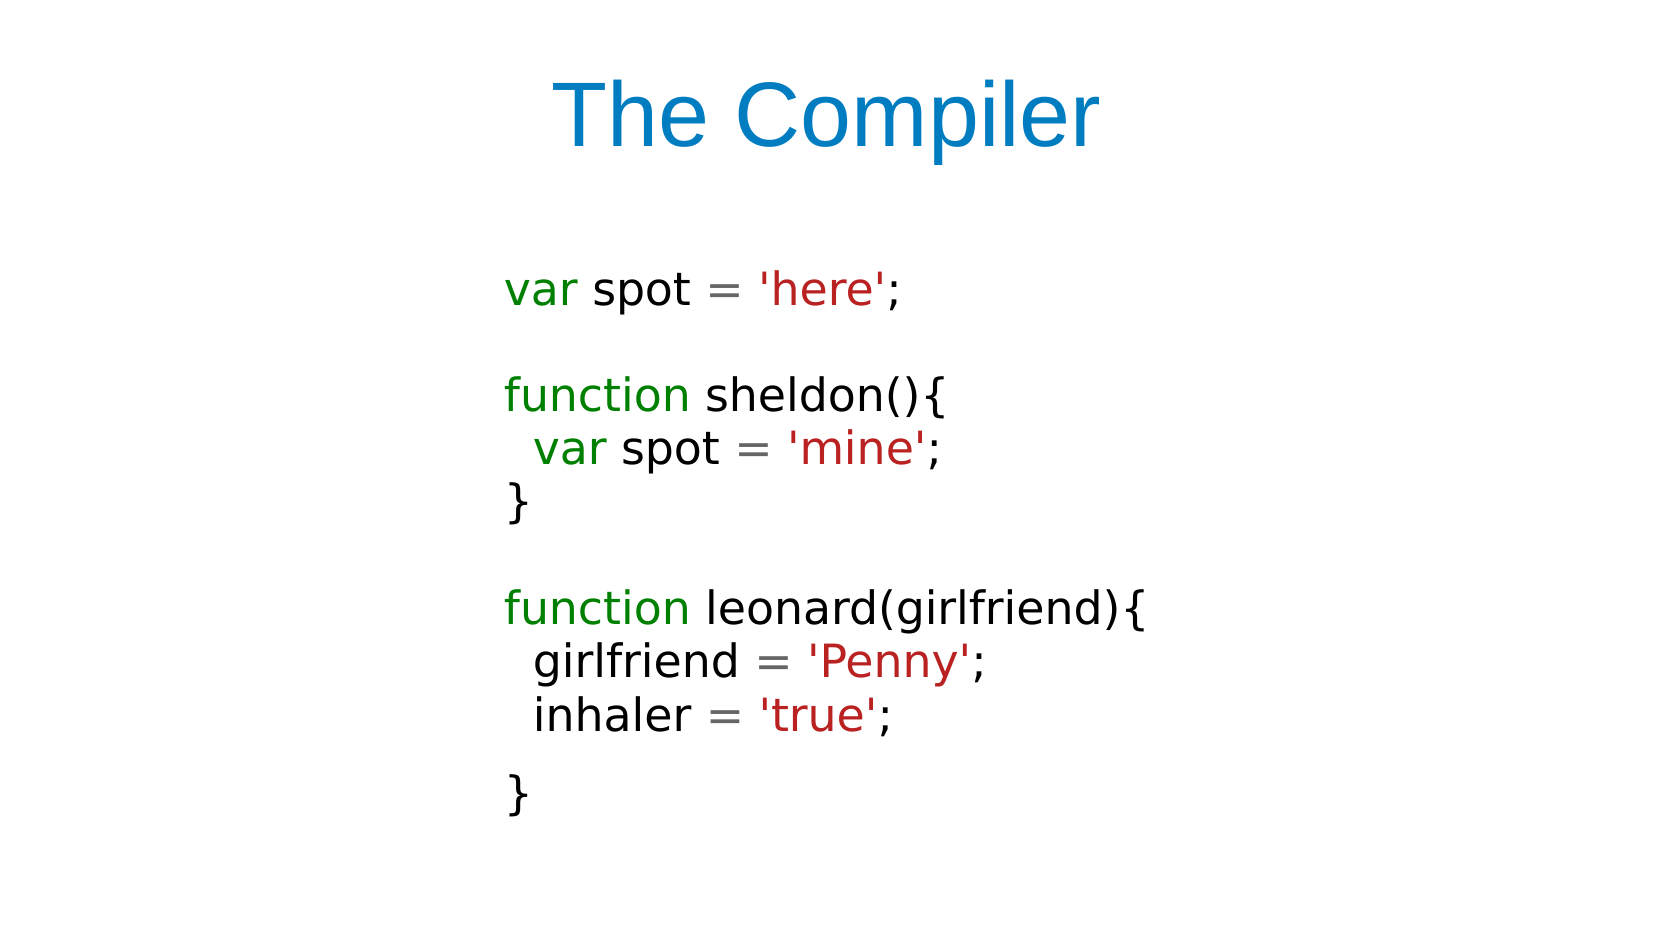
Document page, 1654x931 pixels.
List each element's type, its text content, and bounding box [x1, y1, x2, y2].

title The Compiler [82, 37, 1571, 193]
text_box var spot = 'here'; function sheldon(){ var spot = 'mine'; } function leonard(girlfriend){ girlfriend = 'Penny'; inhaler = 'true'; } [489, 255, 1171, 828]
